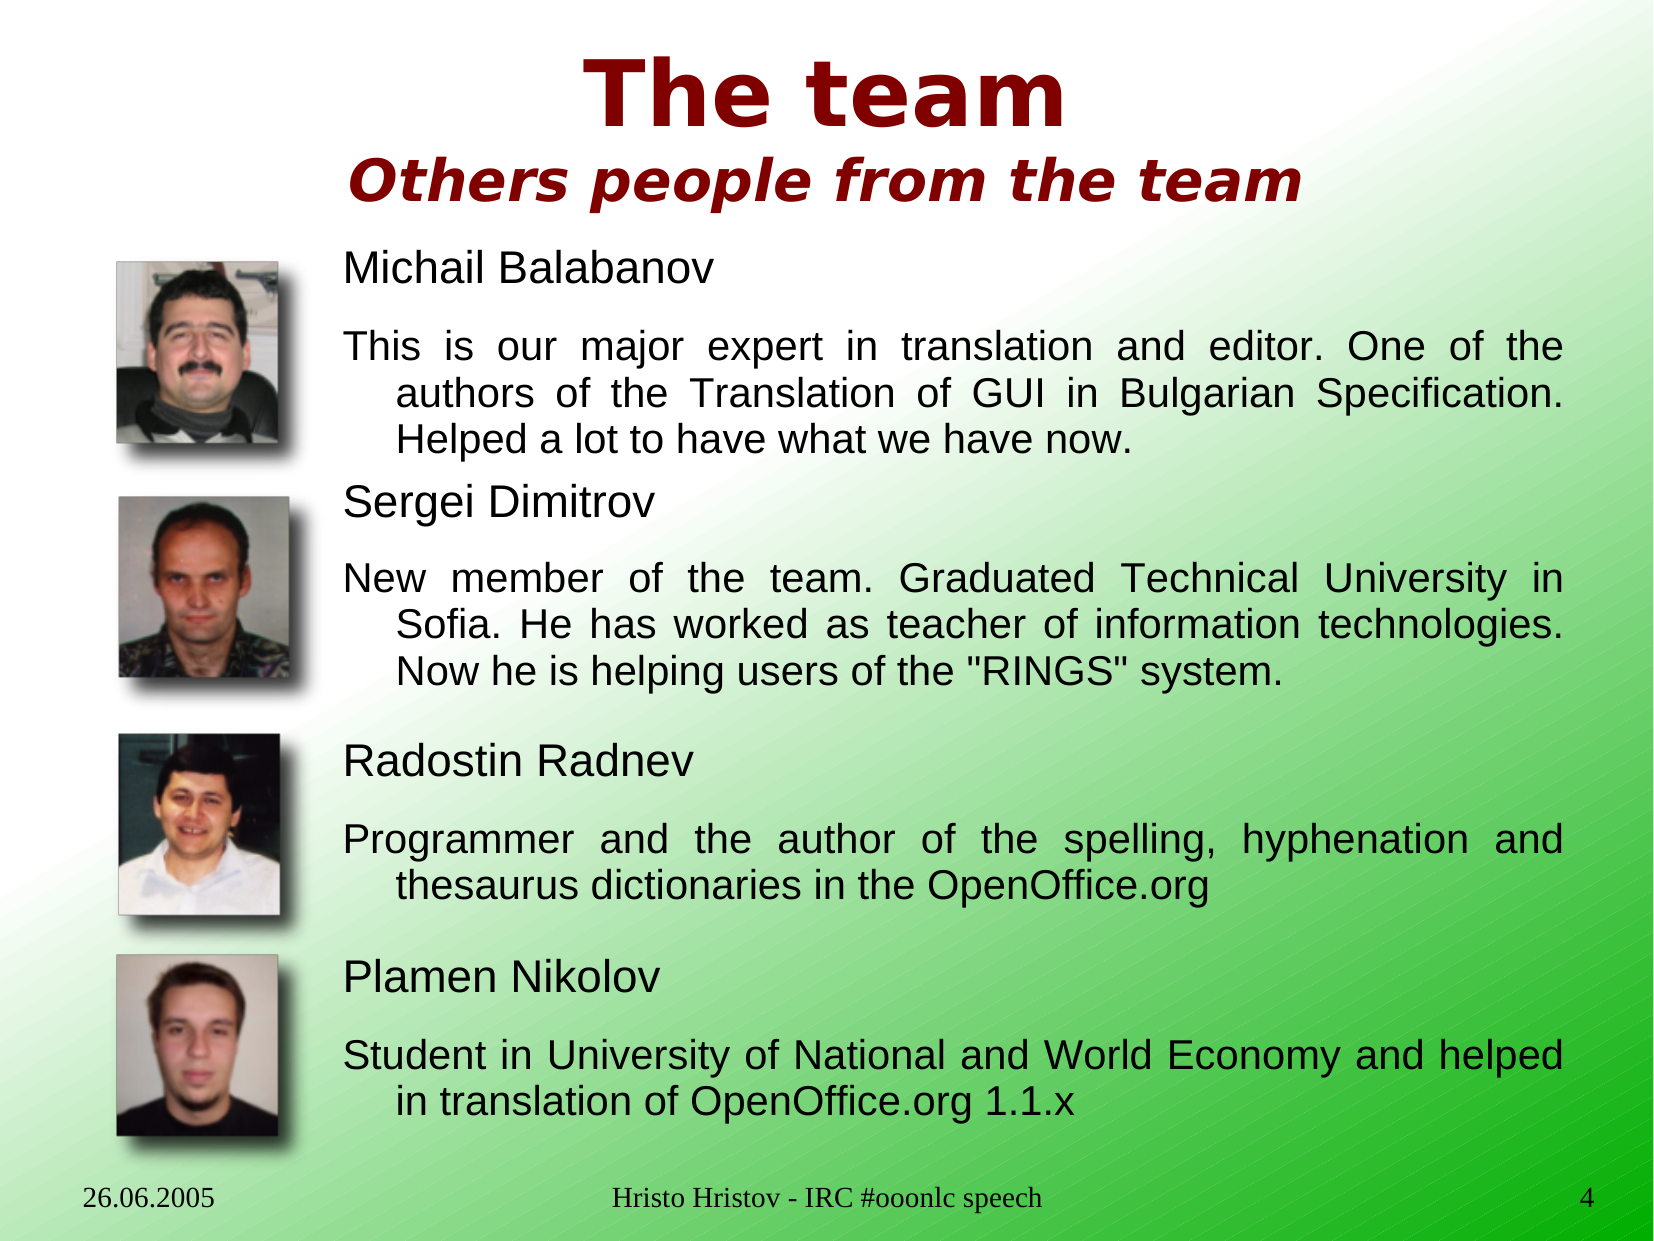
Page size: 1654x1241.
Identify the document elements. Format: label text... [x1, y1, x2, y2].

list Michail Balabanov This is our major expert in translation and editor. One of the authors of the Translation of GUI in Bulgarian Specification. Helped a lot to have what we have now. [324, 242, 1565, 463]
picture [112, 490, 326, 713]
list Plamen Nikolov Student in University of National and World Economy and helped in translation of OpenOffice.org 1.1.x [324, 950, 1565, 1128]
list Radostin Radnev Programmer and the author of the spelling, hyphenation and thesaurus dictionaries in the OpenOffice.org [324, 734, 1565, 934]
picture [110, 727, 315, 1172]
title The team Others people from the team [82, 40, 1571, 216]
picture [110, 255, 313, 479]
list Sergei Dimitrov New member of the team. Graduated Technical University in Sofia. He has worked as teacher of information technologies. Now he is helping users of the "RINGS" system. [324, 484, 1565, 705]
